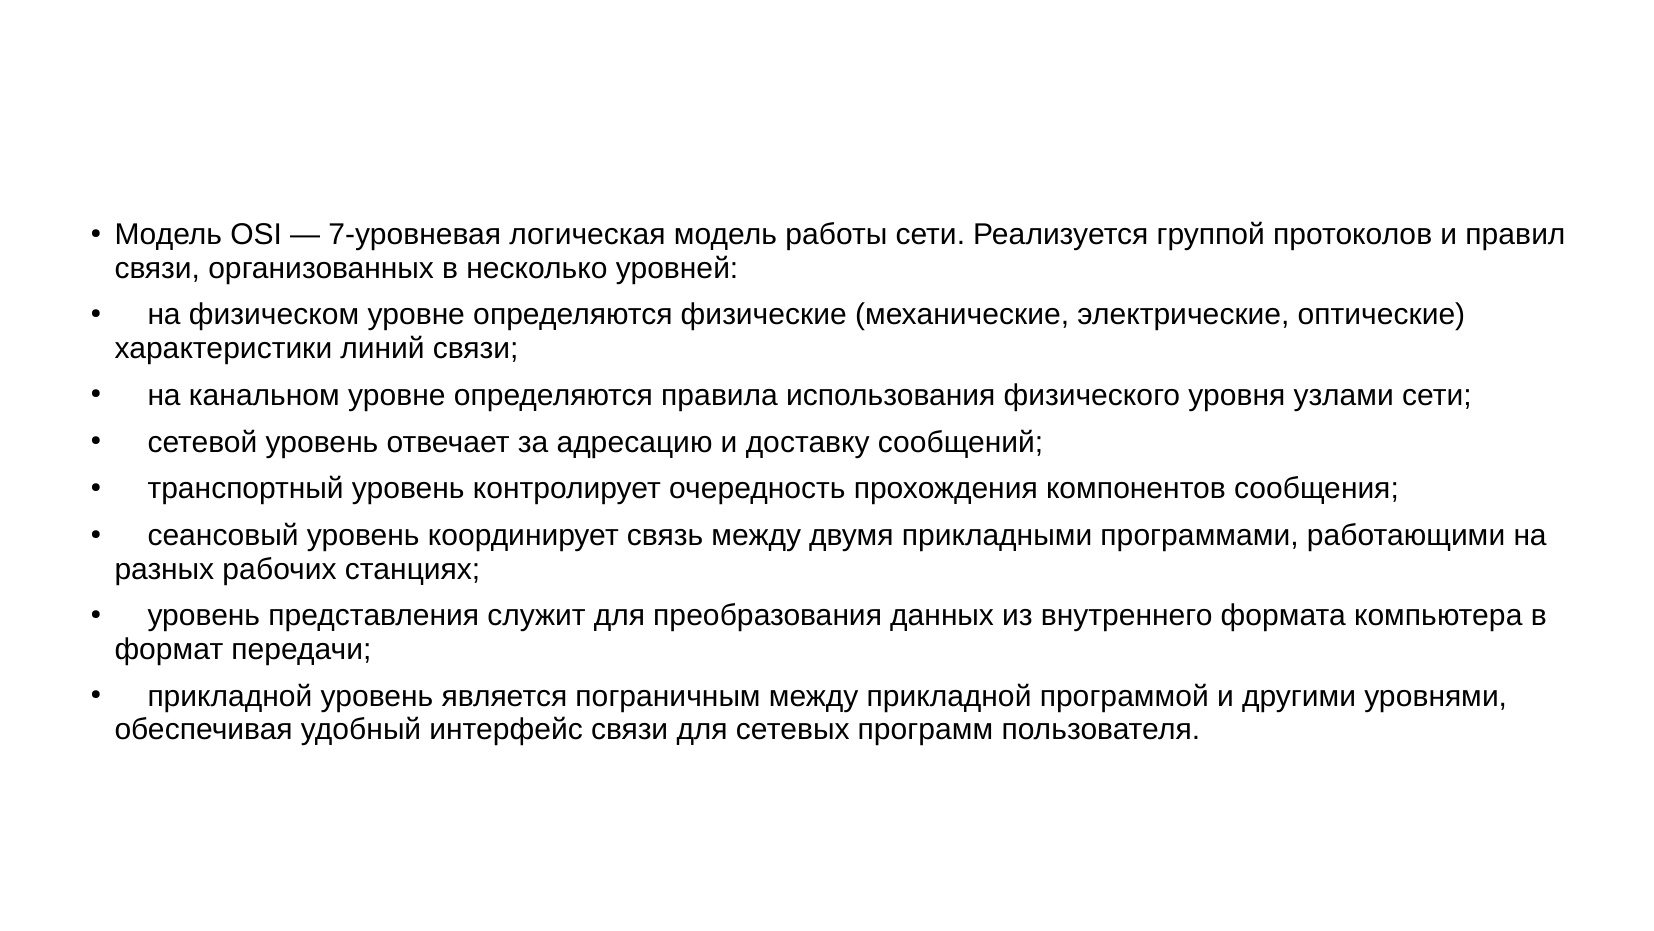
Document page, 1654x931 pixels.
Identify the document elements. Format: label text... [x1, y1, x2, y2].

list Модель OSI — 7-уровневая логическая модель работы сети. Реализуется группой протоколов и правил связи, организованных в несколько уровней: на физическом уровне определяются физические (механические, электрические, оптические) характеристики линий связи; на канальном уровне определяются правила использования физического уровня узлами сети; сетевой уровень отвечает за адресацию и доставку сообщений; транспортный уровень контролирует очередность прохождения компонентов сообщения; сеансовый уровень координирует связь между двумя прикладными программами, работающими на разных рабочих станциях; уровень представления служит для преобразования данных из внутреннего формата компьютера в формат передачи; прикладной уровень является пограничным между прикладной программой и другими уровнями, обеспечивая удобный интерфейс связи для сетевых программ пользователя. [82, 217, 1571, 758]
